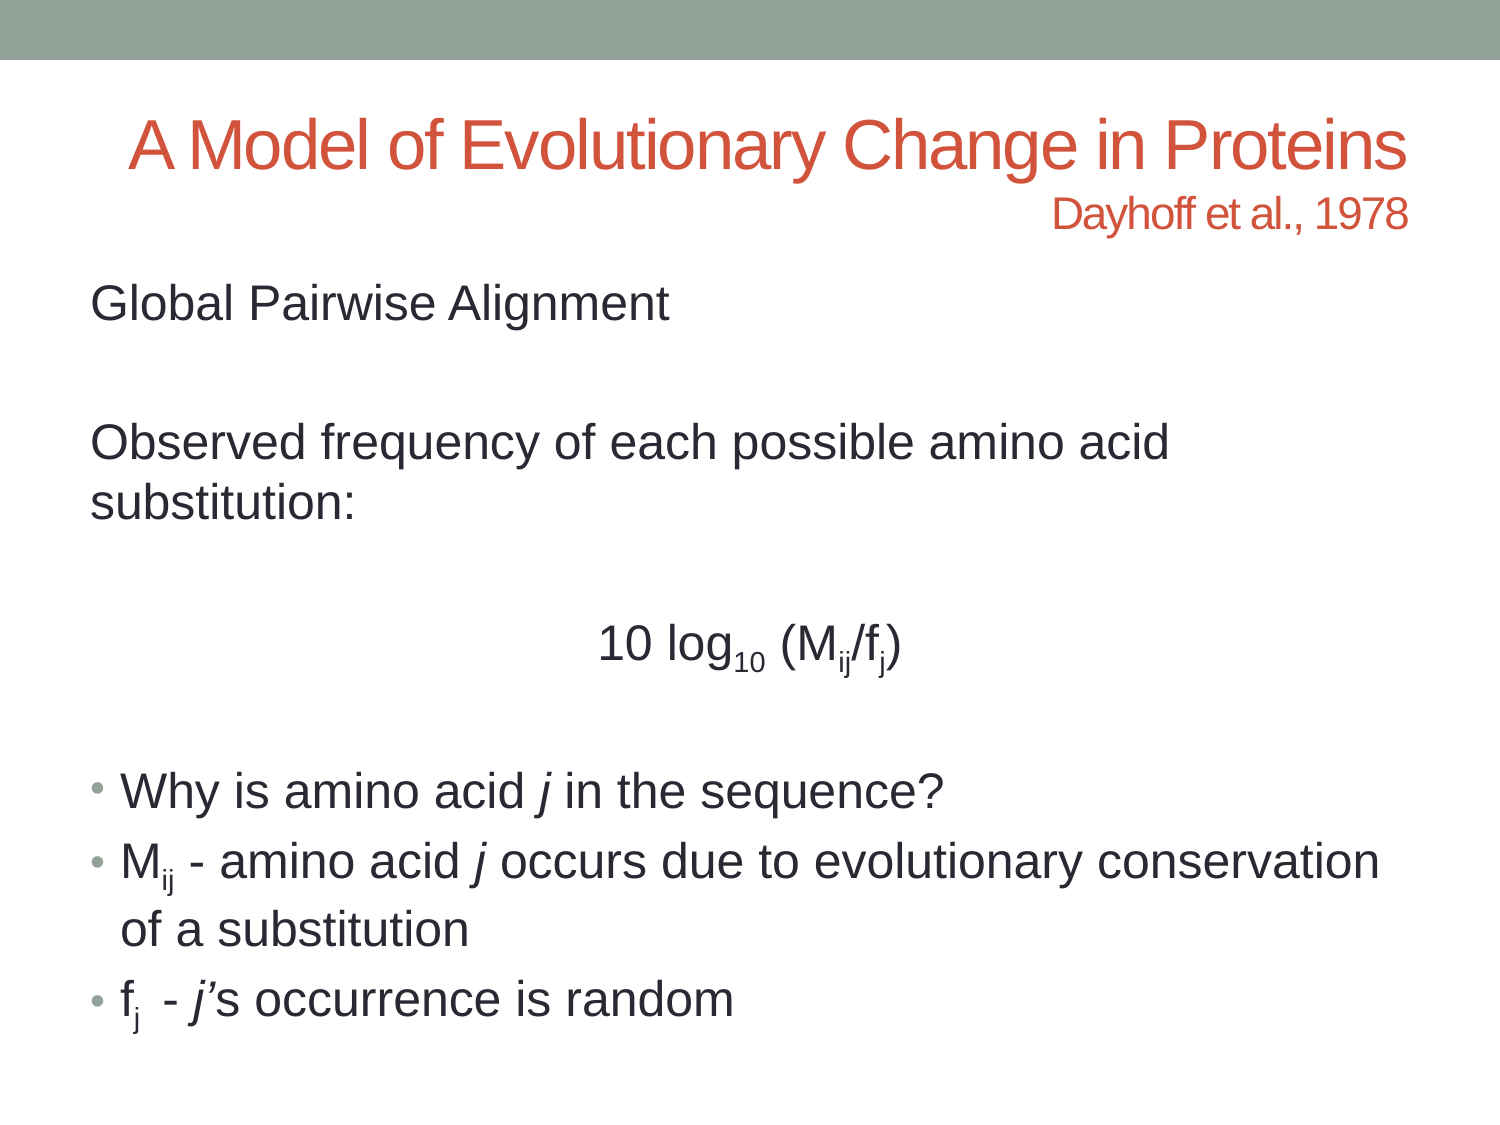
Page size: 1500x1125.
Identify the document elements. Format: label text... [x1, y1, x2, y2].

title A Model of Evolutionary Change in Proteins Dayhoff et al., 1978 [75, 87, 1425, 250]
list Global Pairwise Alignment Observed frequency of each possible amino acid substitution: 10 log10 (Mij/fj) Why is amino acid j in the sequence? Mij - amino acid j occurs due to evolutionary conservation of a substitution fj - j’s occurrence is random [75, 262, 1425, 1063]
